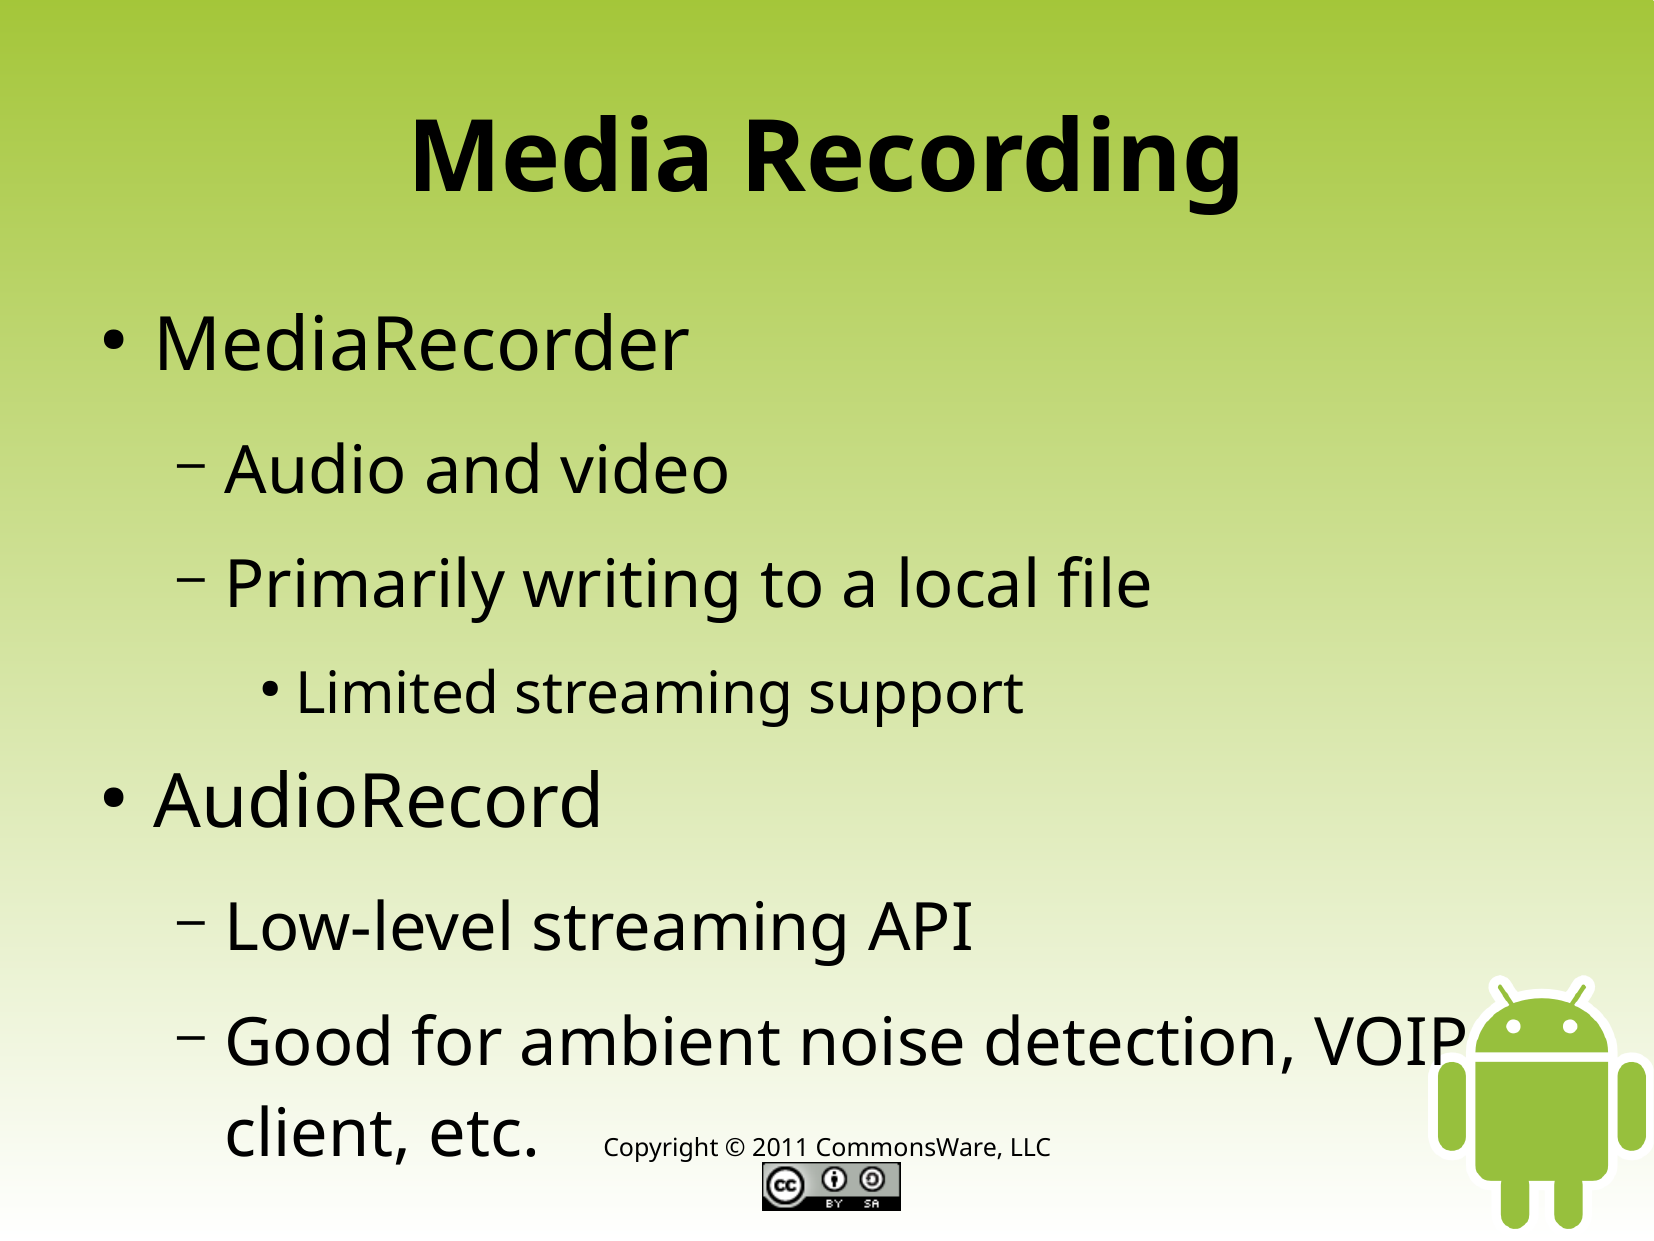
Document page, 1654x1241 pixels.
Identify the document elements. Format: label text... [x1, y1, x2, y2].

picture [762, 1162, 901, 1211]
picture [1428, 975, 1654, 1238]
title Media Recording [82, 49, 1571, 257]
list MediaRecorder Audio and video Primarily writing to a local file Limited streaming support AudioRecord Low-level streaming API Good for ambient noise detection, VOIP client, etc. [82, 290, 1571, 1109]
